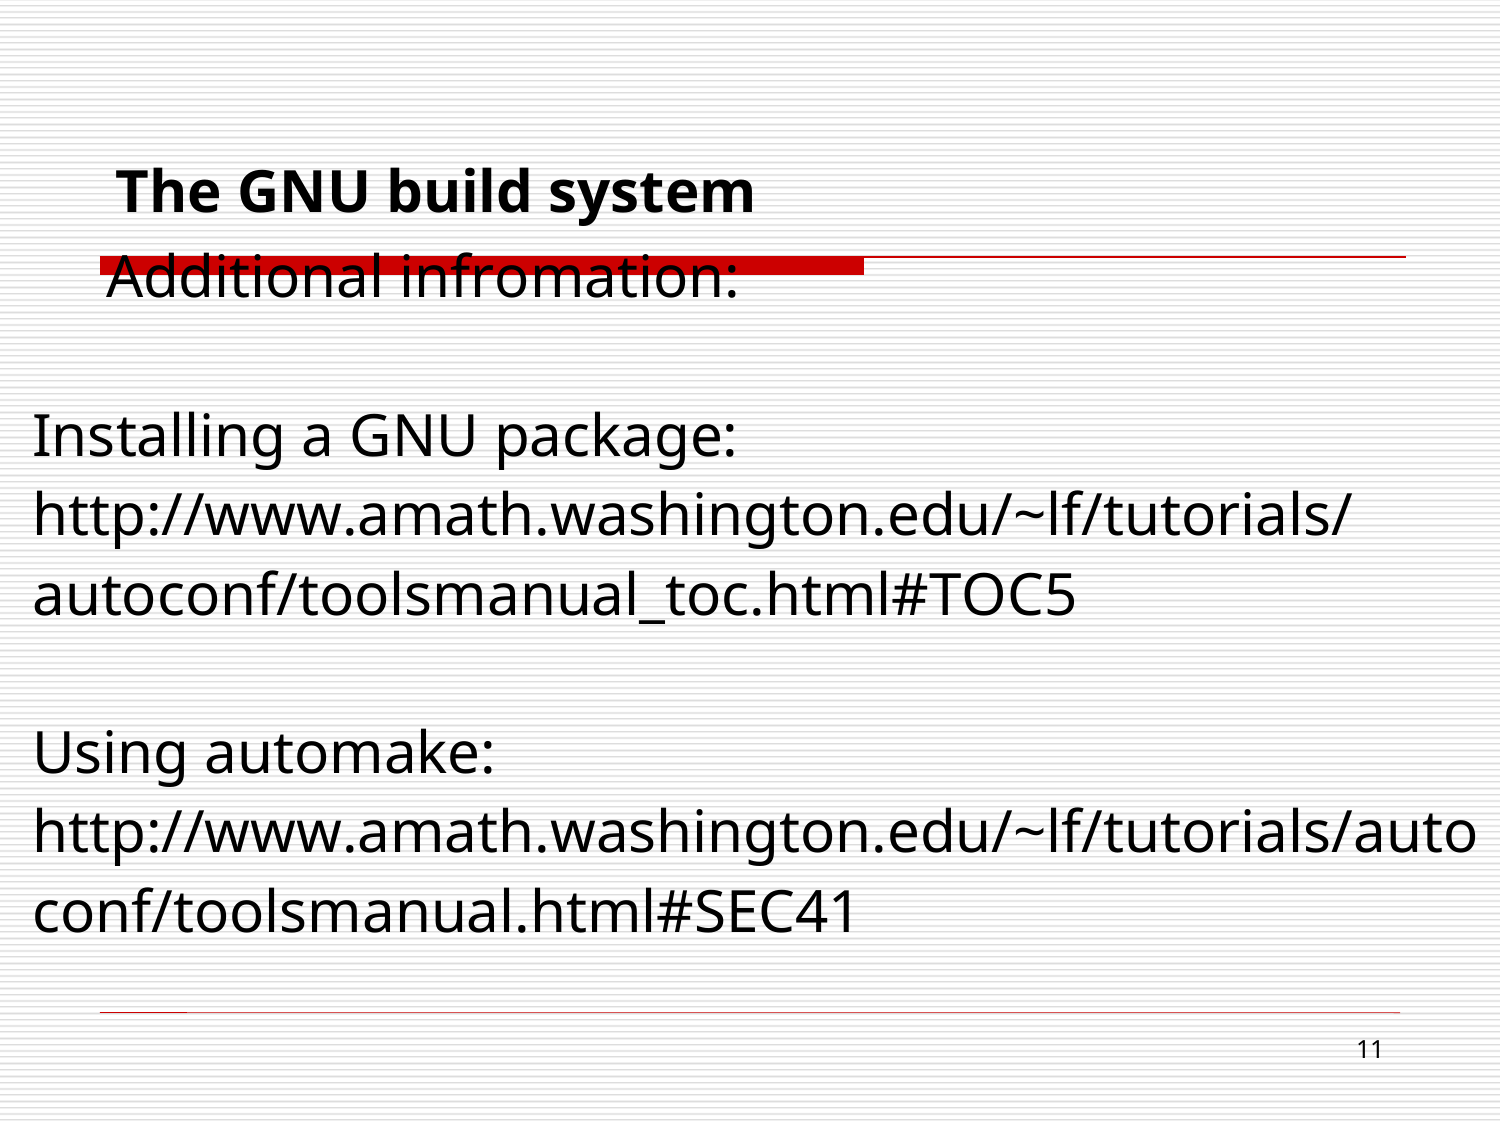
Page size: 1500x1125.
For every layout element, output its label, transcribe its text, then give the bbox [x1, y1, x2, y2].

text_box Additional infromation: Installing a GNU package: http://www.amath.washington.edu/~lf/tutorials/autoconf/toolsmanual_toc.html#TOC5 Using automake: http://www.amath.washington.edu/~lf/tutorials/autoconf/toolsmanual.html#SEC41 [17, 194, 1500, 957]
title The GNU build system [100, 94, 1376, 194]
picture [0, 0, 1500, 1125]
